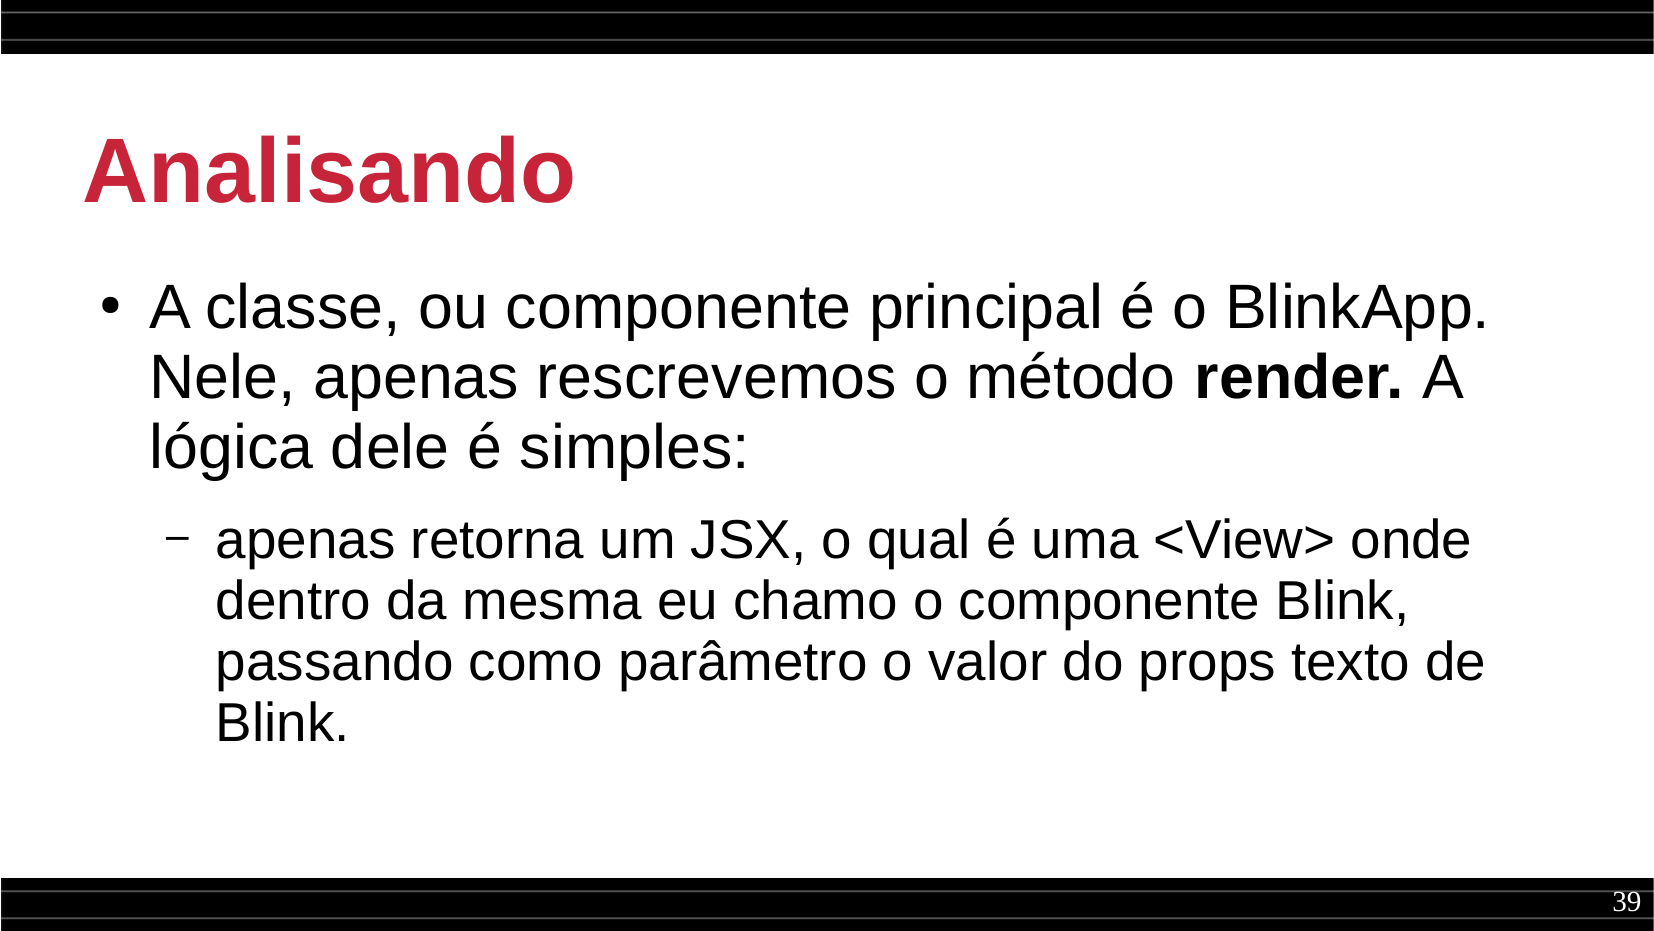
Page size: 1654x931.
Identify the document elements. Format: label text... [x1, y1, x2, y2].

list A classe, ou componente principal é o BlinkApp. Nele, apenas rescrevemos o método render. A lógica dele é simples: apenas retorna um JSX, o qual é uma <View> onde dentro da mesma eu chamo o componente Blink, passando como parâmetro o valor do props texto de Blink. [82, 271, 1571, 758]
picture [1, 0, 1654, 54]
picture [1, 878, 1654, 931]
title Analisando [82, 92, 1571, 249]
